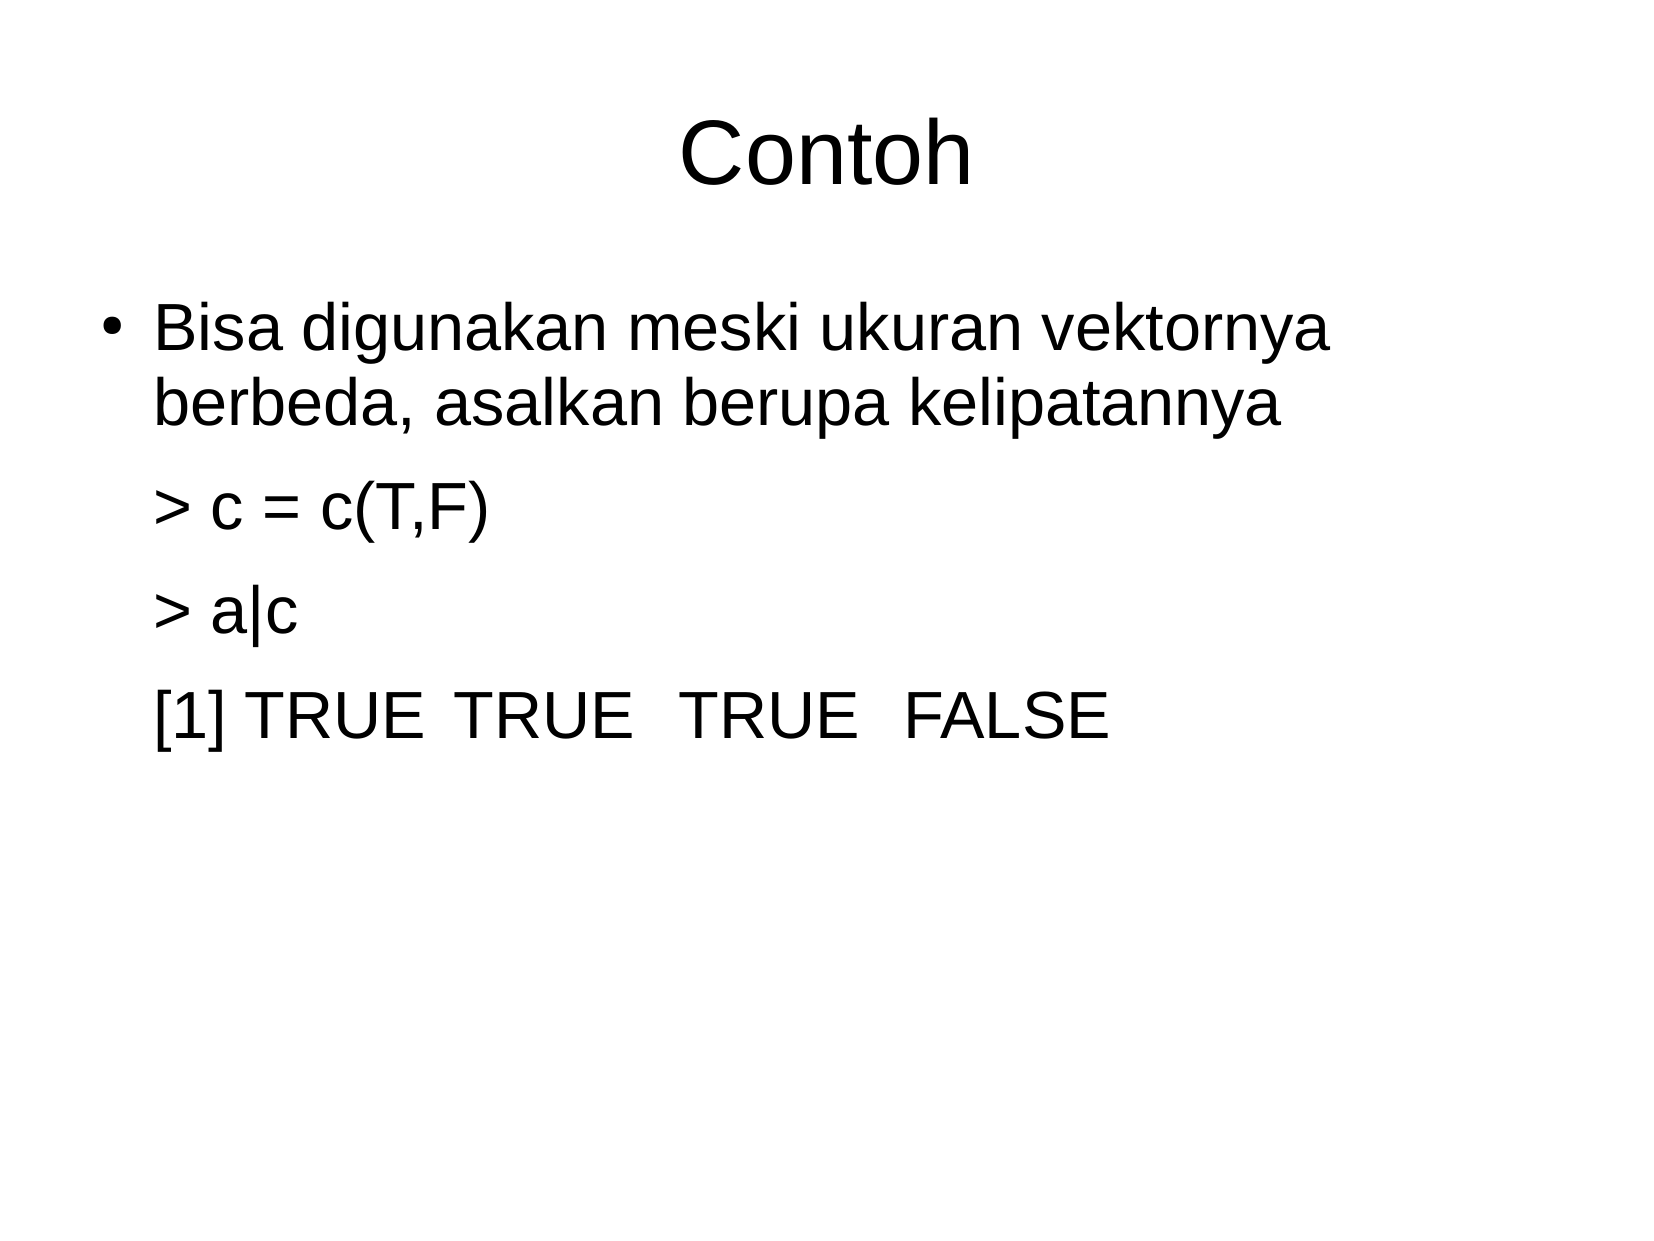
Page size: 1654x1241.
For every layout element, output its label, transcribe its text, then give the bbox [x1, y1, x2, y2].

title Contoh [82, 49, 1571, 257]
list Bisa digunakan meski ukuran vektornya berbeda, asalkan berupa kelipatannya > c = c(T,F) > a|c [1] TRUE TRUE TRUE FALSE [82, 290, 1571, 1010]
